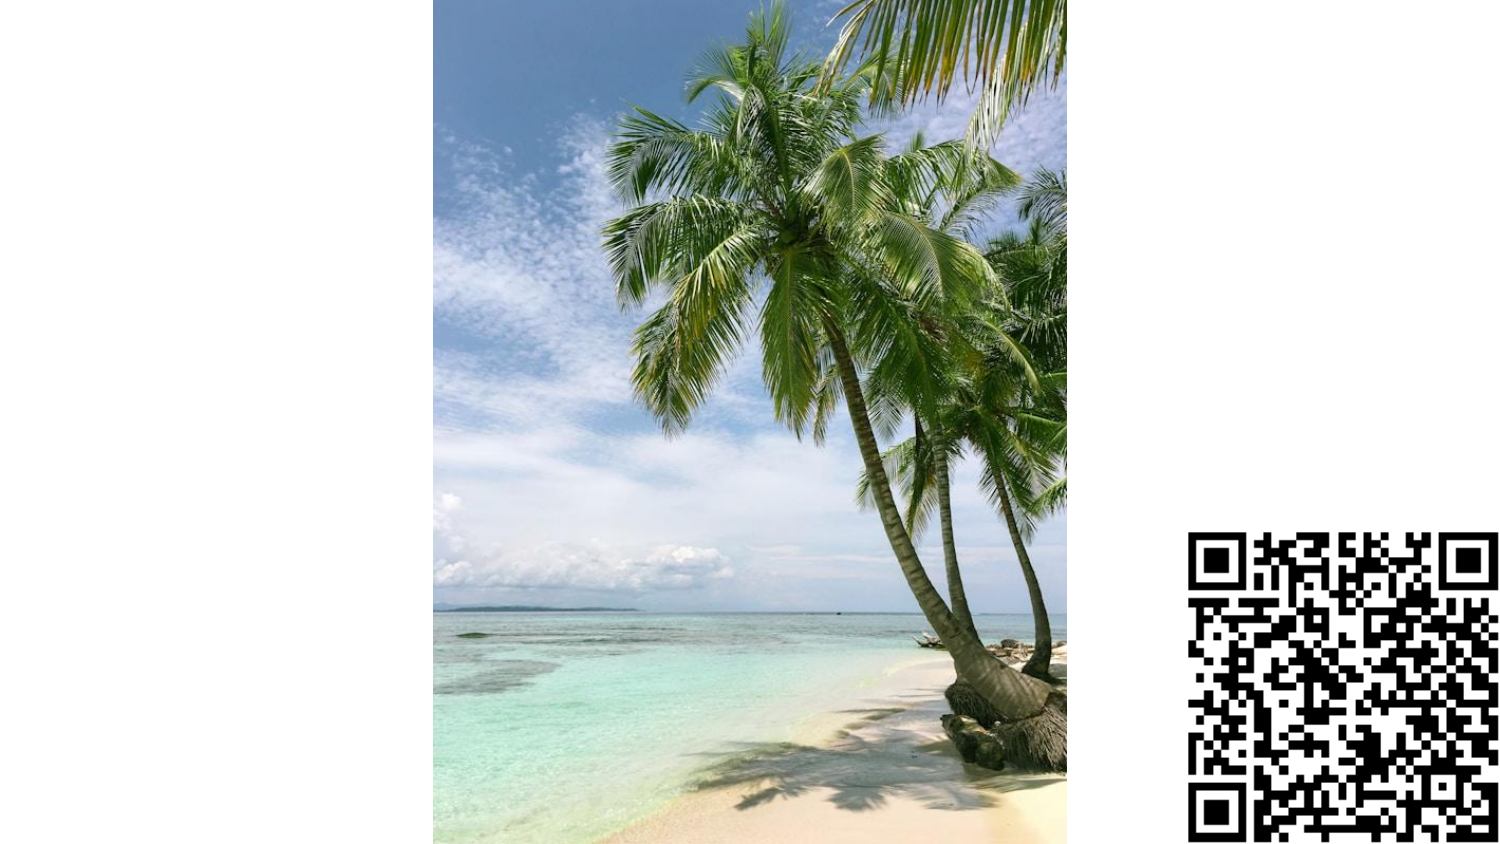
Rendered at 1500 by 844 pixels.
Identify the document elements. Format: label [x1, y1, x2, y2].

picture [433, 0, 1067, 844]
picture [1187, 531, 1500, 844]
